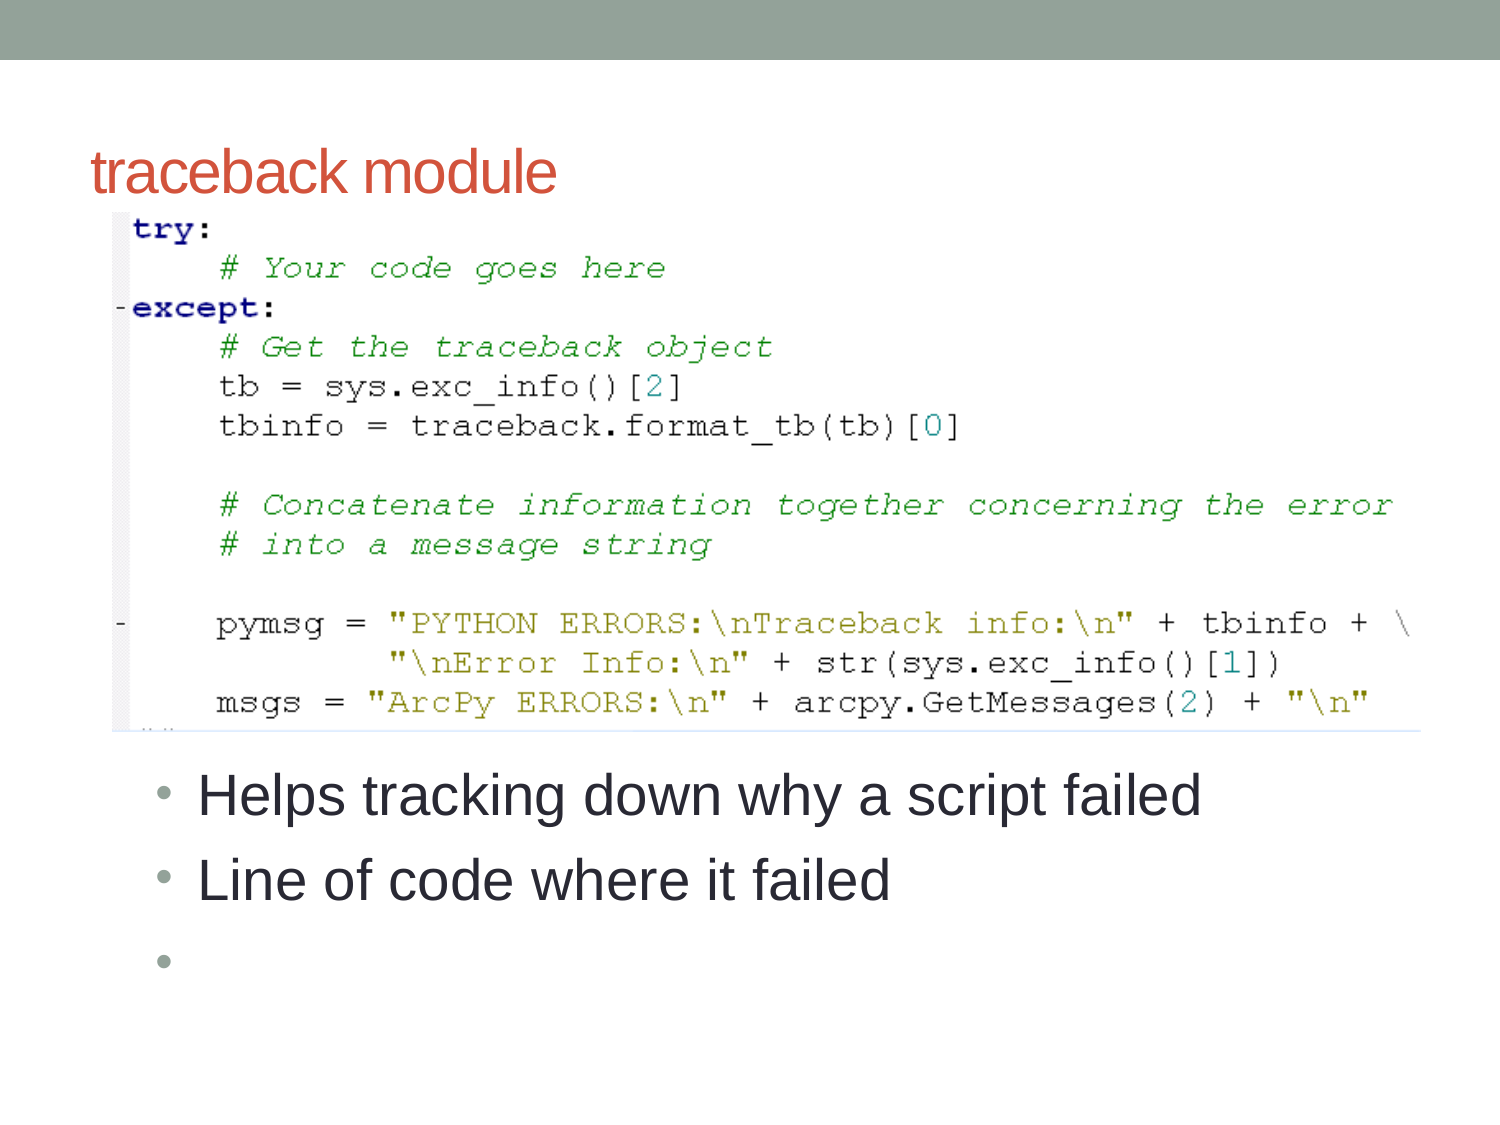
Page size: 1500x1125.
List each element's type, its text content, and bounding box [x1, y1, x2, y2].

list Helps tracking down why a script failed Line of code where it failed [134, 750, 1402, 1051]
title traceback module [75, 87, 1426, 251]
picture [112, 212, 1421, 732]
